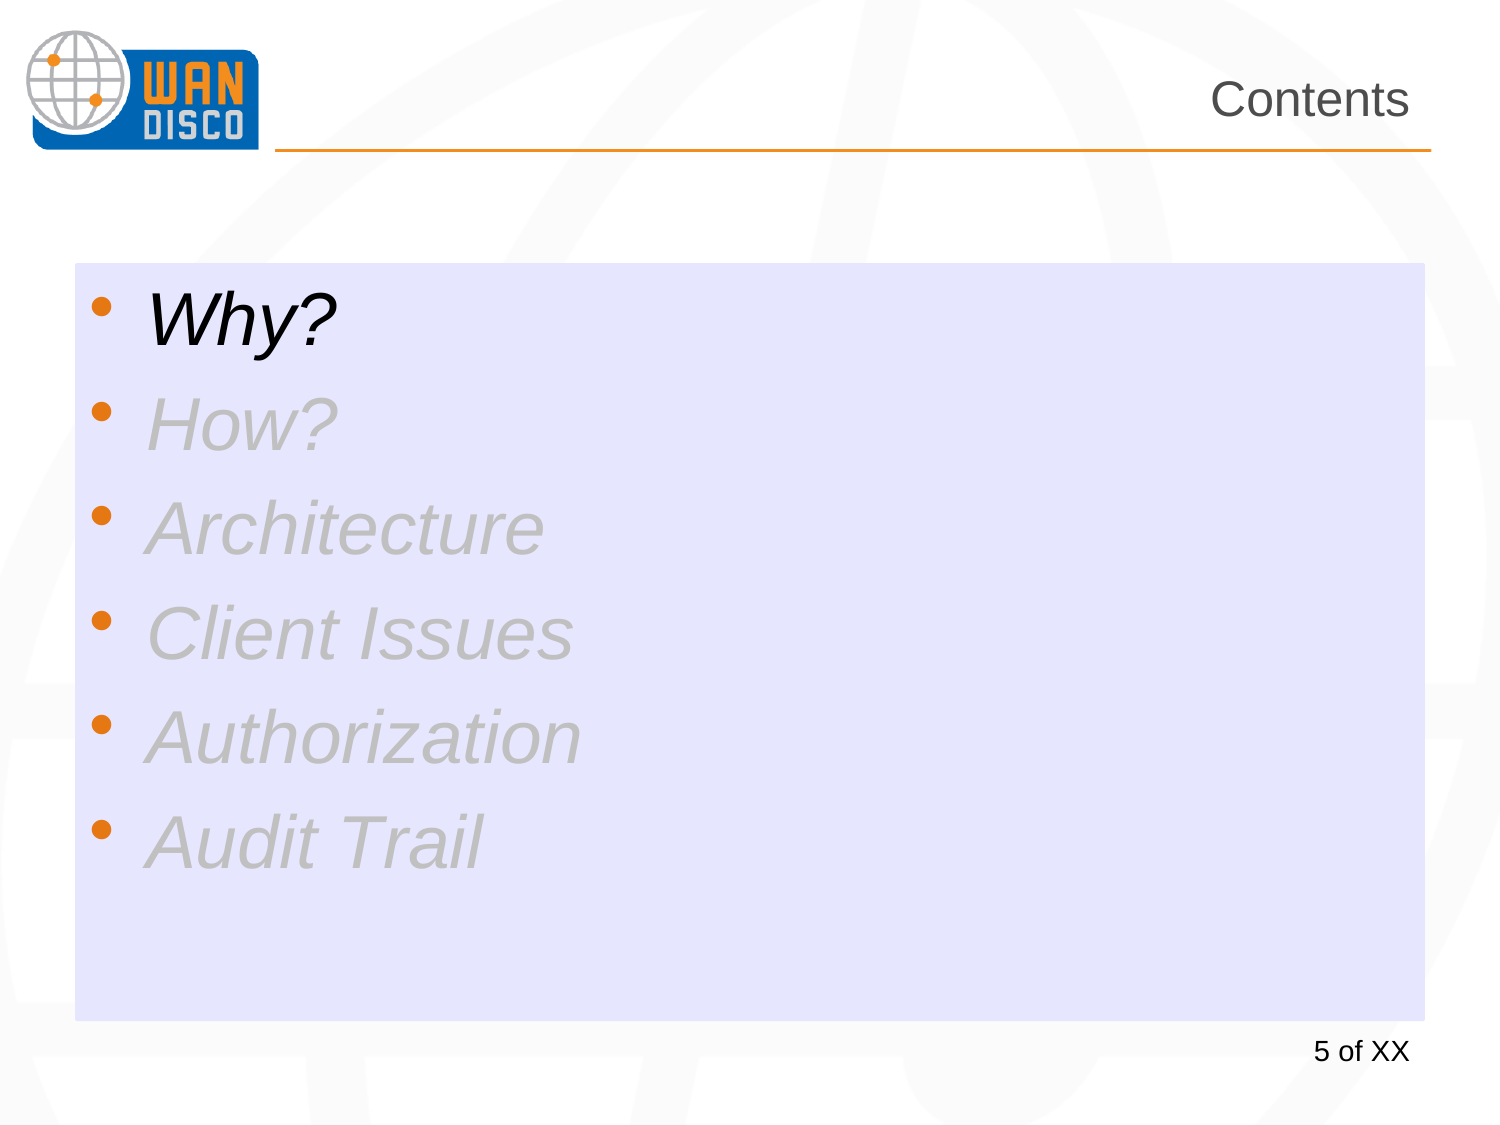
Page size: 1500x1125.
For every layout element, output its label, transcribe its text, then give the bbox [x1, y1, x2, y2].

title Contents [265, 37, 1425, 156]
picture [0, 0, 1500, 1125]
list Why? How? Architecture Client Issues Authorization Audit Trail [75, 263, 1425, 1022]
